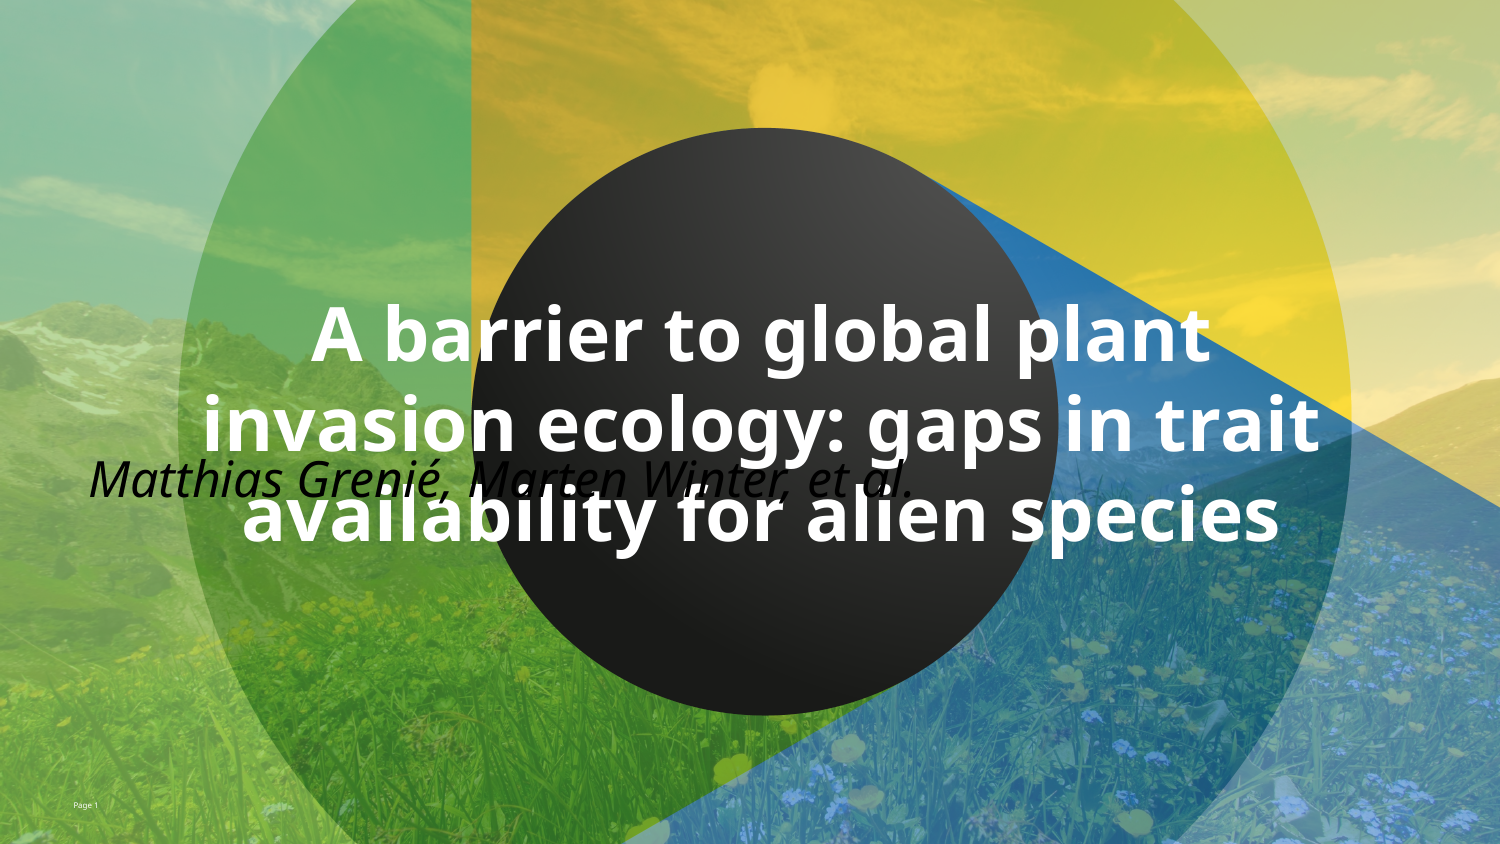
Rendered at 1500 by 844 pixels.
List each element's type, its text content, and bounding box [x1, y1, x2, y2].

list Matthias Grenié, Marten Winter, et al. [88, 447, 1211, 566]
picture [0, 0, 1500, 844]
list A barrier to global plant invasion ecology: gaps in trait availability for alien species [200, 284, 1323, 560]
